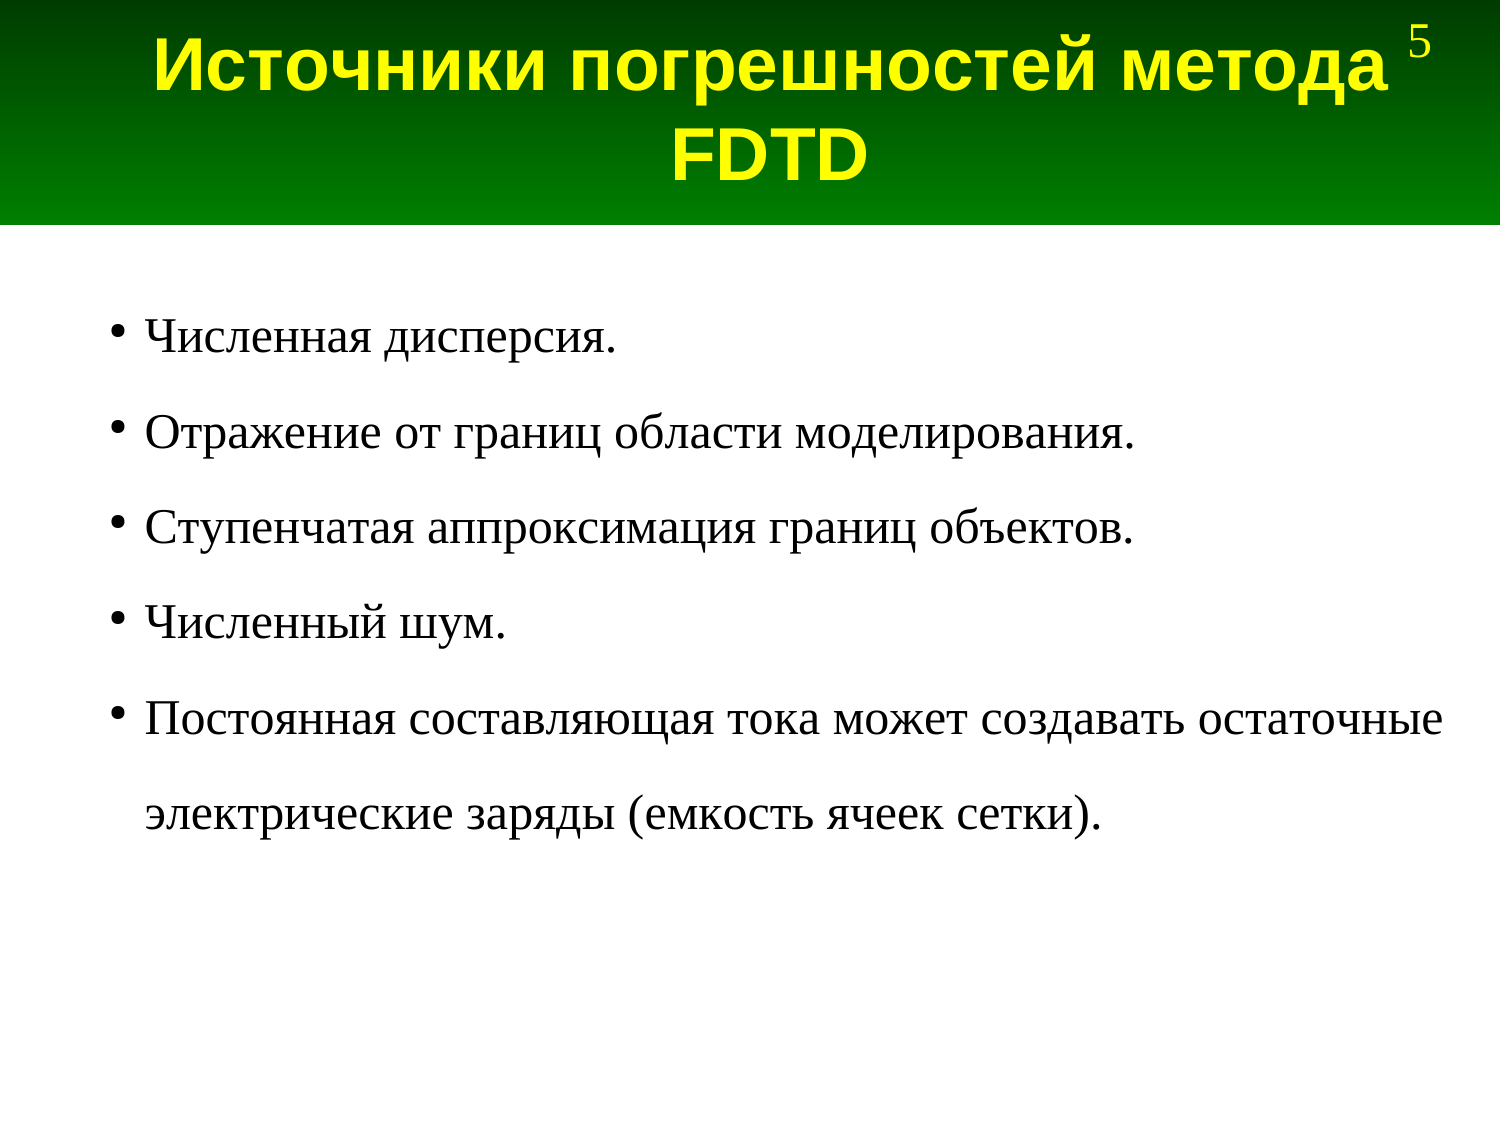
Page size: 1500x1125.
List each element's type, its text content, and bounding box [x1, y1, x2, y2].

text_box Численная дисперсия. Отражение от границ области моделирования. Ступенчатая аппроксимация границ объектов. Численный шум. Постоянная составляющая тока может создавать остаточные электрические заряды (емкость ячеек сетки). [94, 295, 1460, 848]
title Источники погрешностей метода FDTD [100, 7, 1441, 204]
